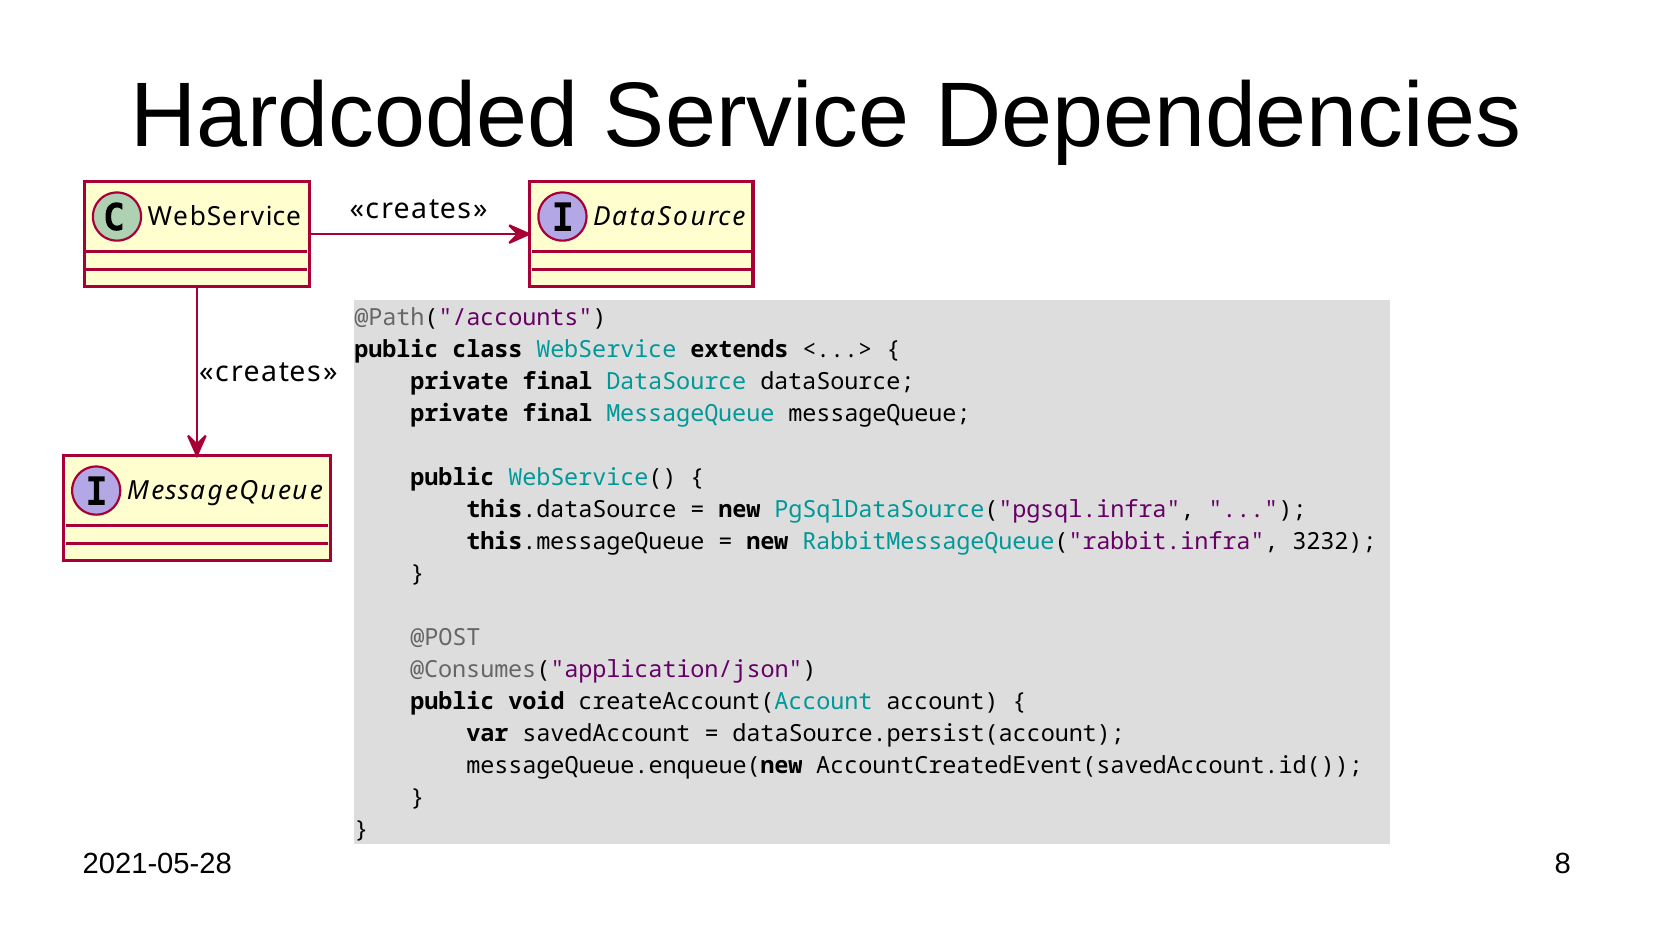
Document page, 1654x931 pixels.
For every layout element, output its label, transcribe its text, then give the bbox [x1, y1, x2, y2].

picture [47, 165, 784, 592]
title Hardcoded Service Dependencies [82, 37, 1571, 193]
list @Path("/accounts") public class WebService extends <...> { private final DataSource dataSource; private final MessageQueue messageQueue; public WebService() { this.dataSource = new PgSqlDataSource("pgsql.infra", "..."); this.messageQueue = new RabbitMessageQueue("rabbit.infra", 3232); } @POST @Consumes("application/json") public void createAccount(Account account) { var savedAccount = dataSource.persist(account); messageQueue.enqueue(new AccountCreatedEvent(savedAccount.id()); } } [354, 300, 1619, 863]
